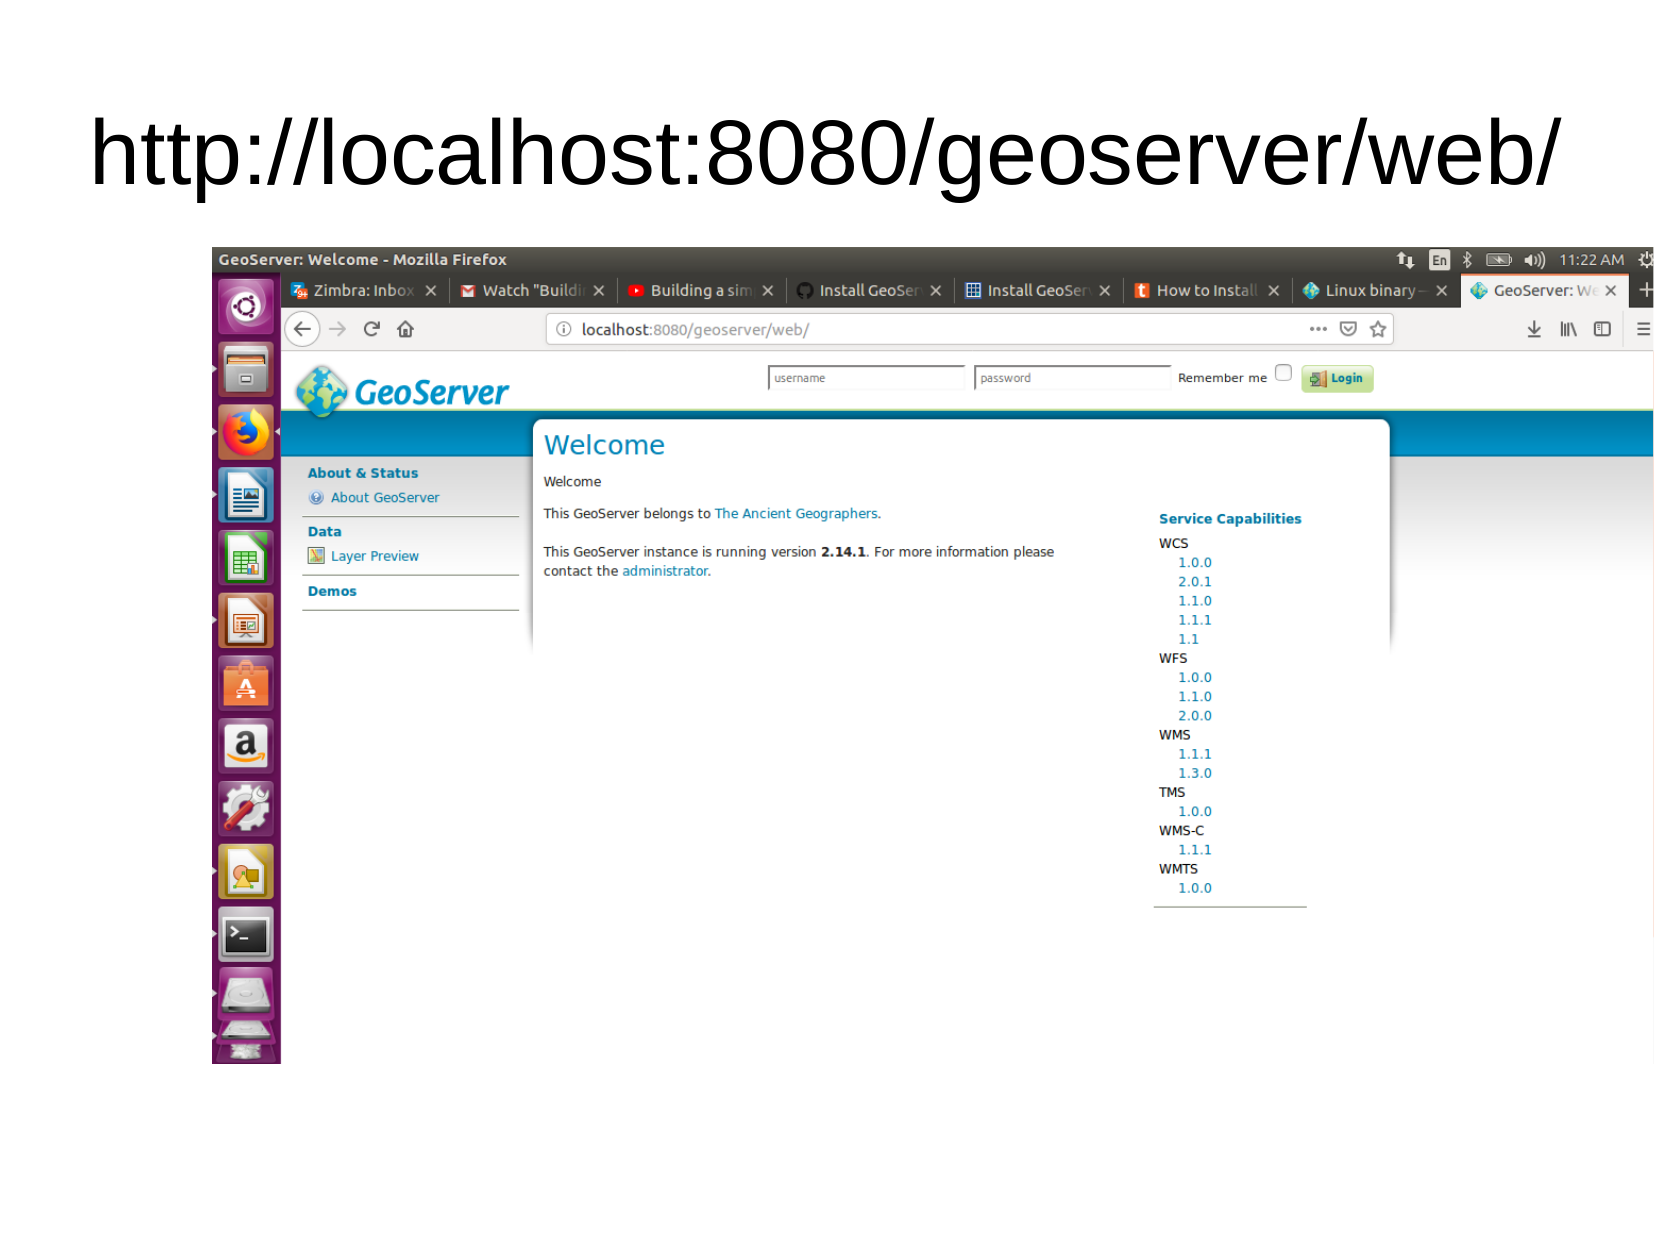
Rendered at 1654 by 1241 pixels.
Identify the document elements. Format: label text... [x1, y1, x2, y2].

picture [212, 247, 1654, 1064]
title http://localhost:8080/geoserver/web/ [82, 49, 1571, 257]
